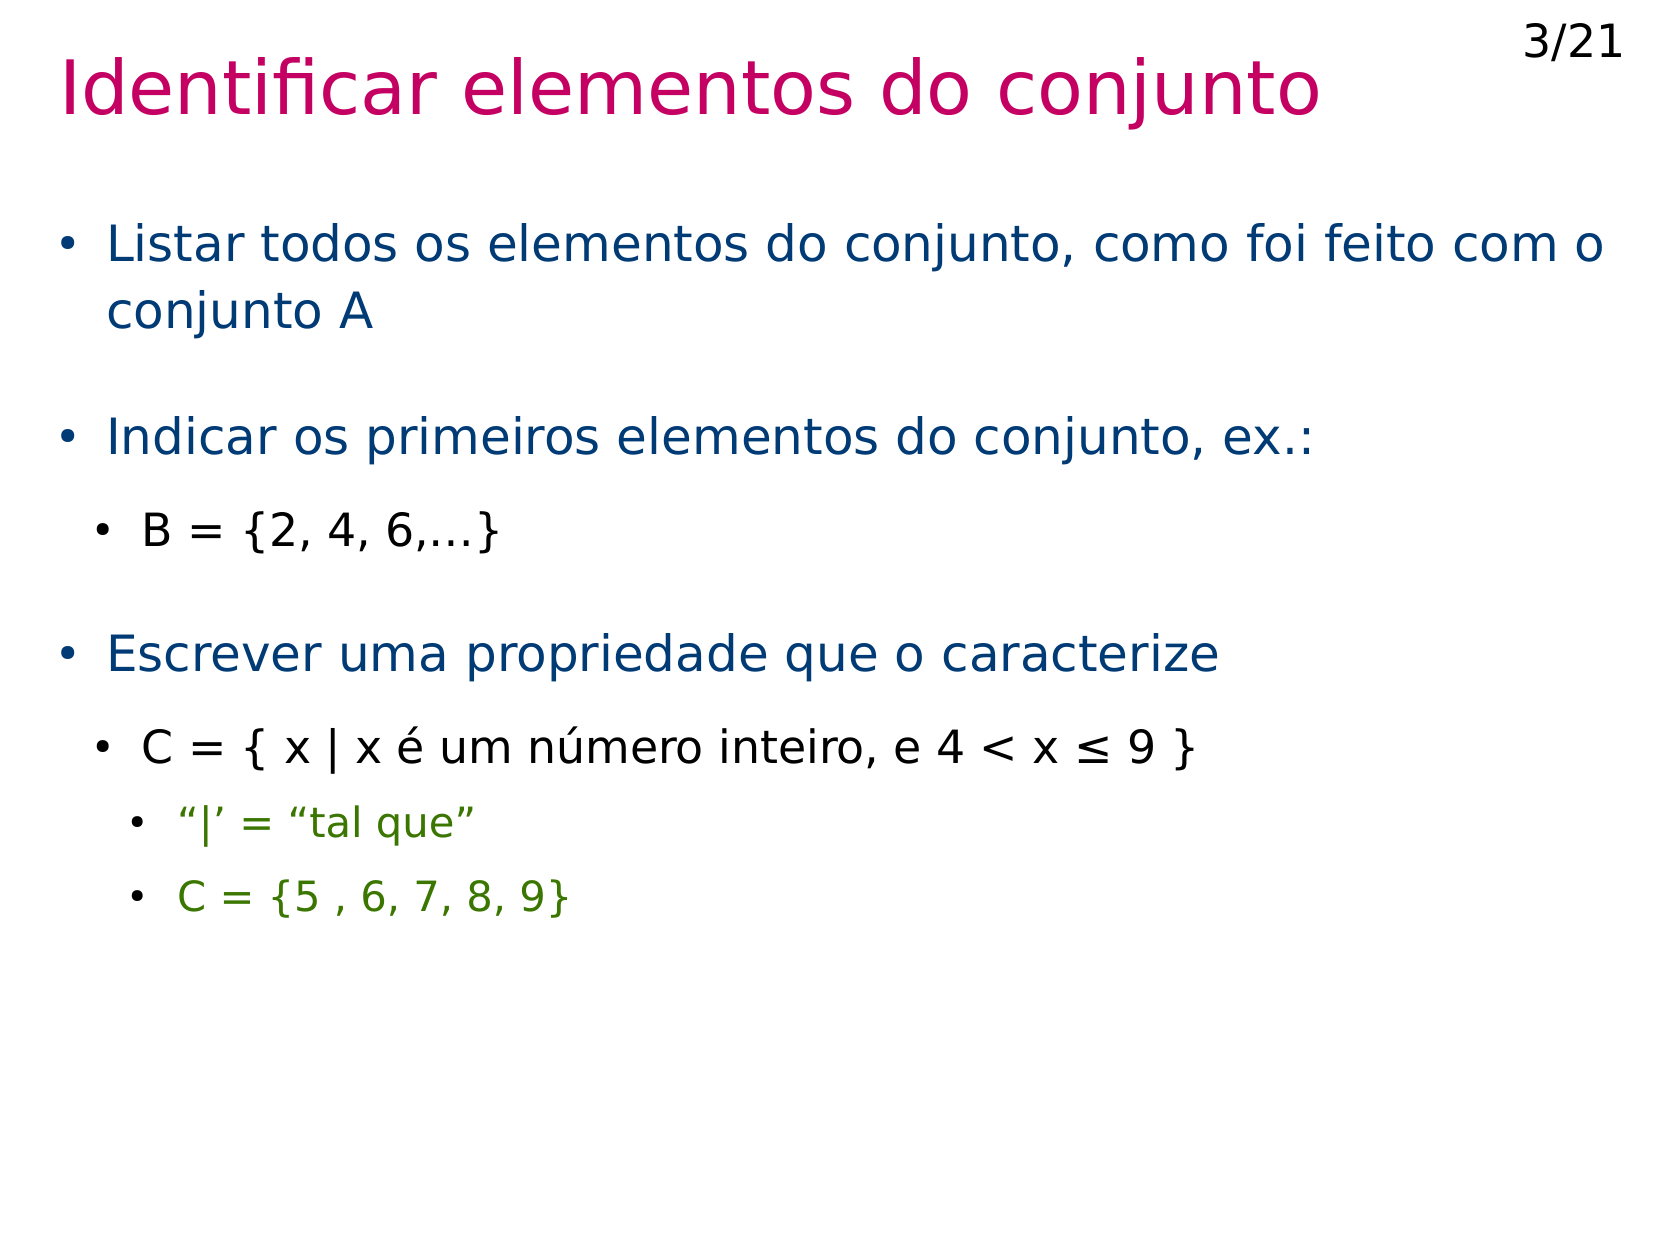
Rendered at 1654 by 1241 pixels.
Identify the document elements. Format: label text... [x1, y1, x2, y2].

list Listar todos os elementos do conjunto, como foi feito com o conjunto A Indicar os primeiros elementos do conjunto, ex.: B = {2, 4, 6,…} Escrever uma propriedade que o caracterize C = { x | x é um número inteiro, e 4 < x ≤ 9 } “|’ = “tal que” C = {5 , 6, 7, 8, 9} [59, 206, 1625, 1211]
title Identificar elementos do conjunto [59, 29, 1595, 148]
